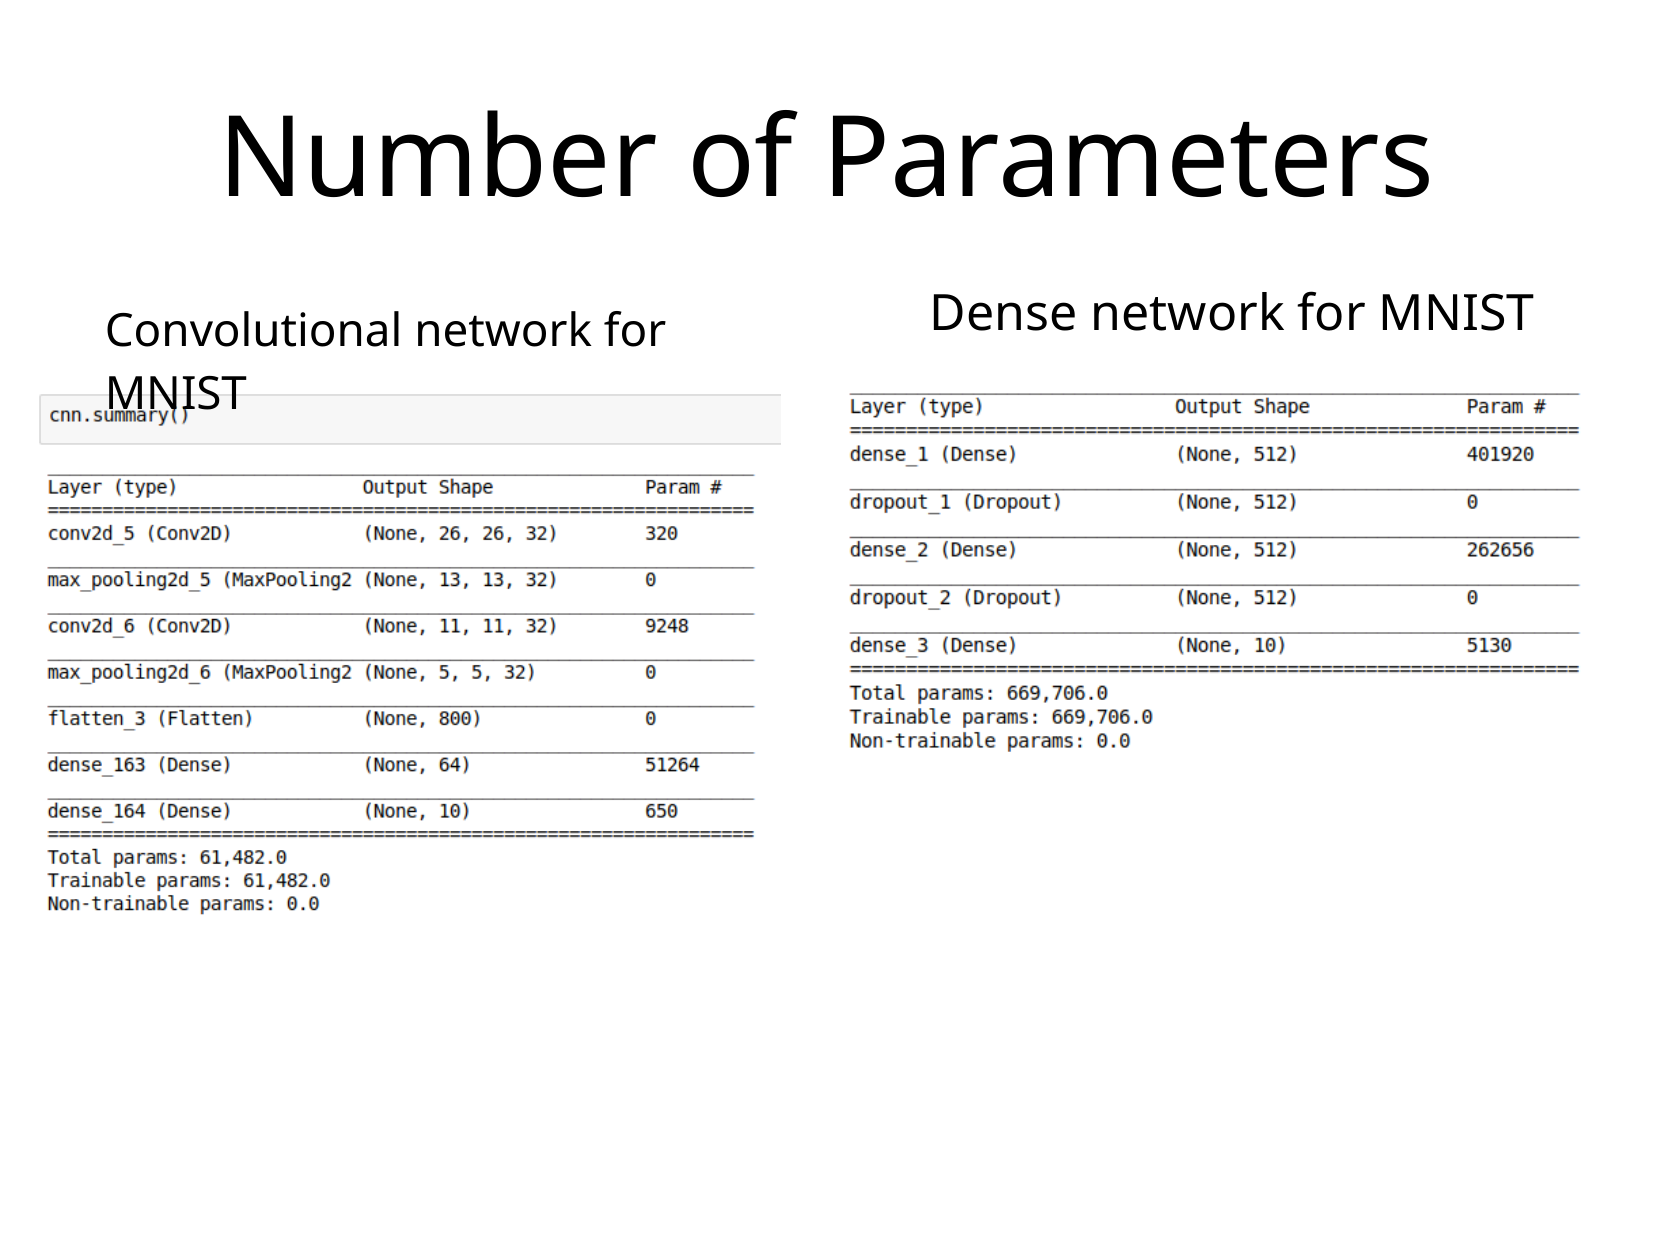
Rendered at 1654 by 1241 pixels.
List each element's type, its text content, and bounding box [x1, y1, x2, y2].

picture [30, 389, 781, 928]
text_box Convolutional network for MNIST [90, 290, 751, 422]
picture [840, 374, 1614, 766]
title Number of Parameters [82, 49, 1571, 257]
text_box Dense network for MNIST [915, 270, 1561, 385]
